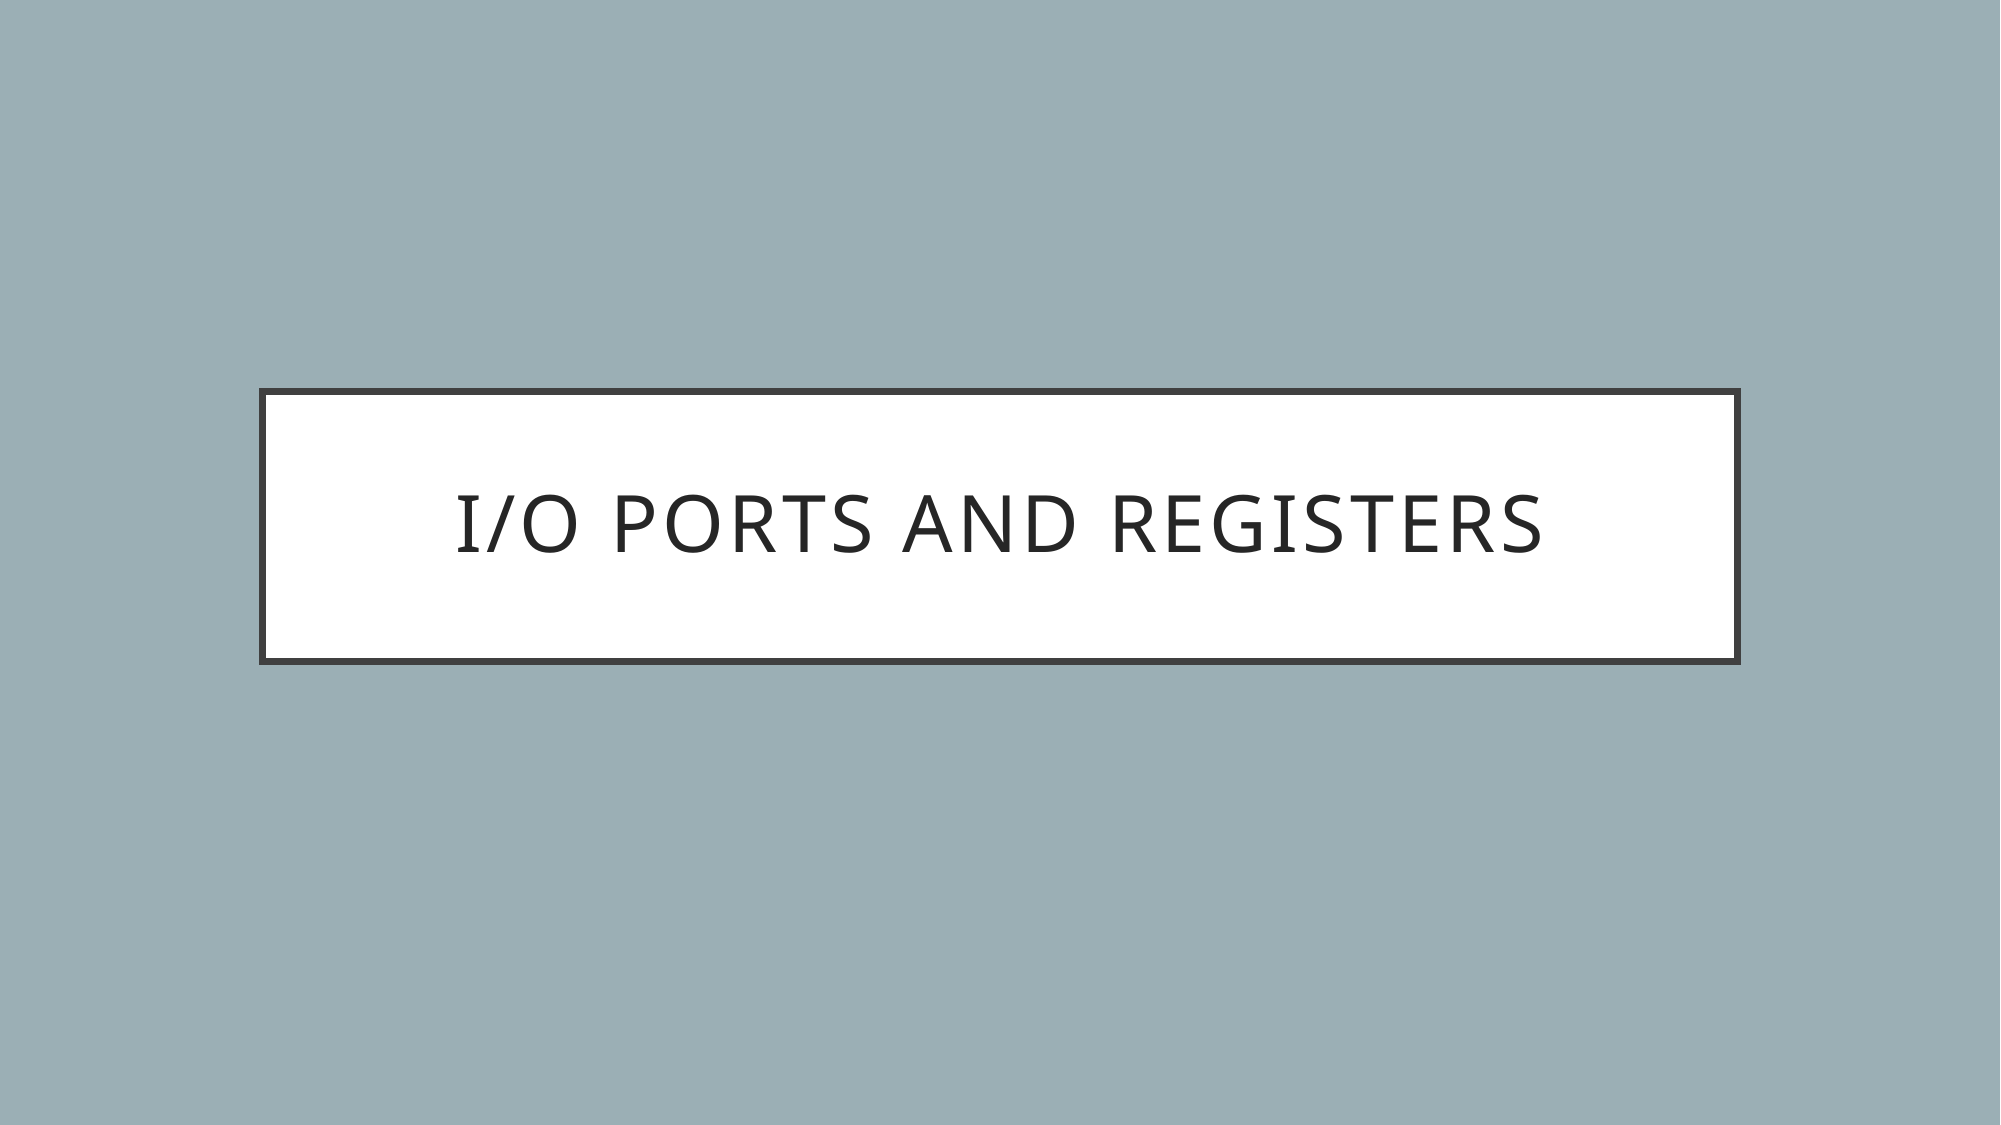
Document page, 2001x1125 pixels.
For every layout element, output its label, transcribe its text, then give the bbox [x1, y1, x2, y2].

title I/O ports and registers [262, 391, 1738, 662]
